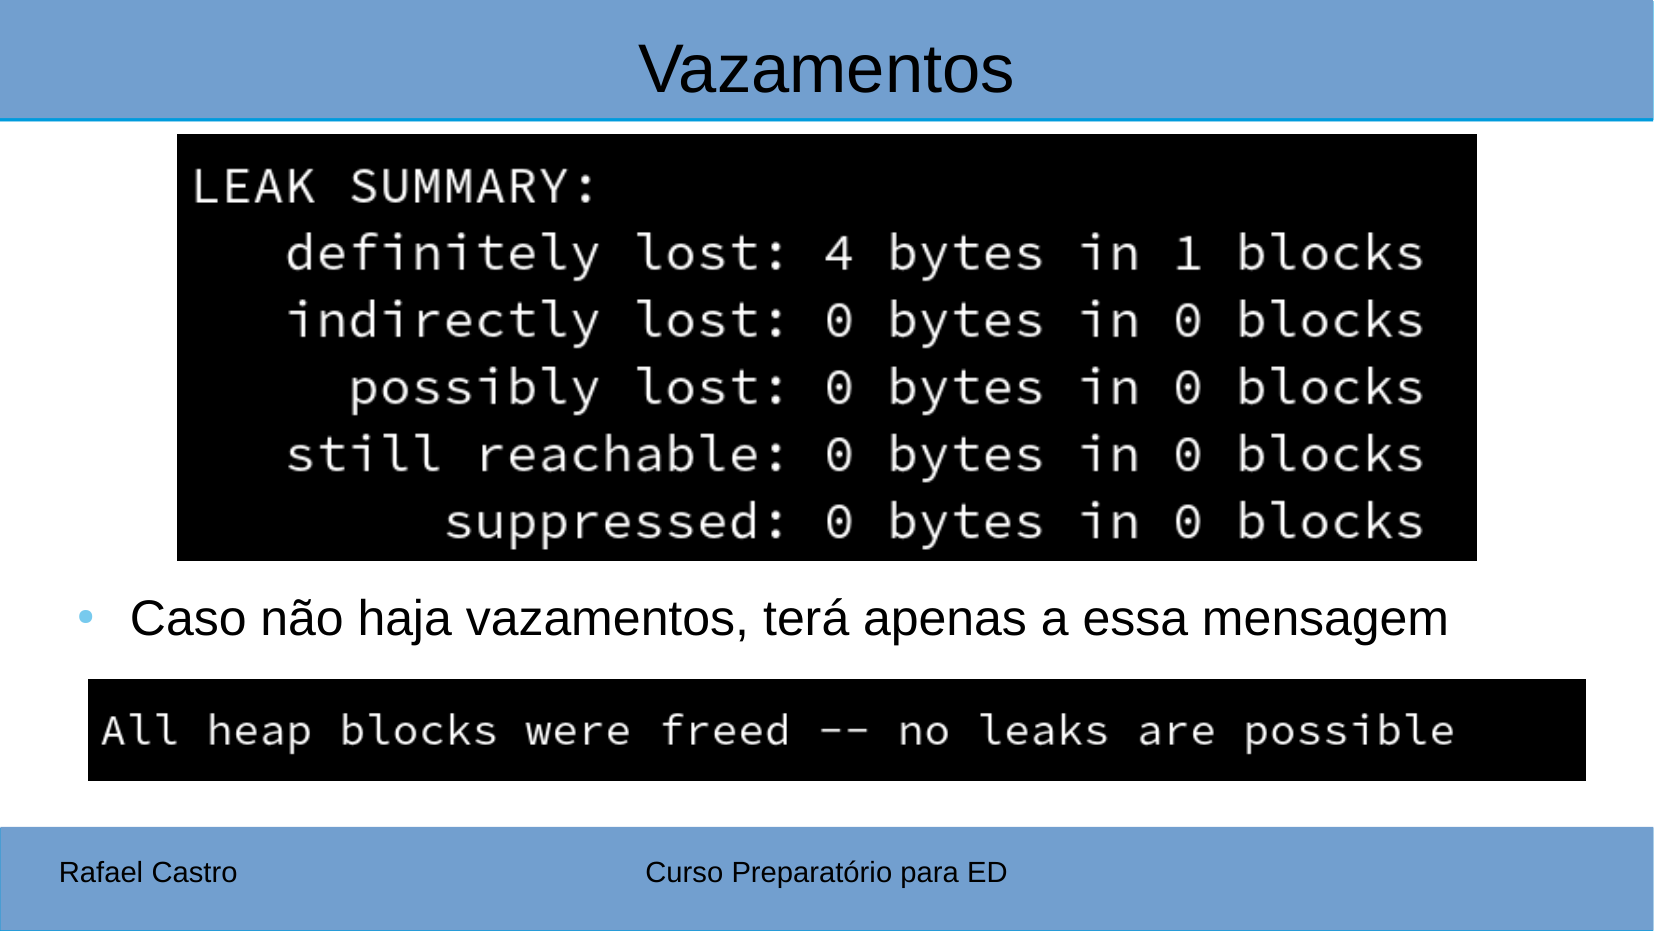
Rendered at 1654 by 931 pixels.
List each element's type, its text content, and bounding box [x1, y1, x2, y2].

list Caso não haja vazamentos, terá apenas a essa mensagem [59, 590, 1595, 680]
title Vazamentos [59, 29, 1595, 108]
picture [88, 679, 1586, 781]
picture [177, 134, 1477, 562]
